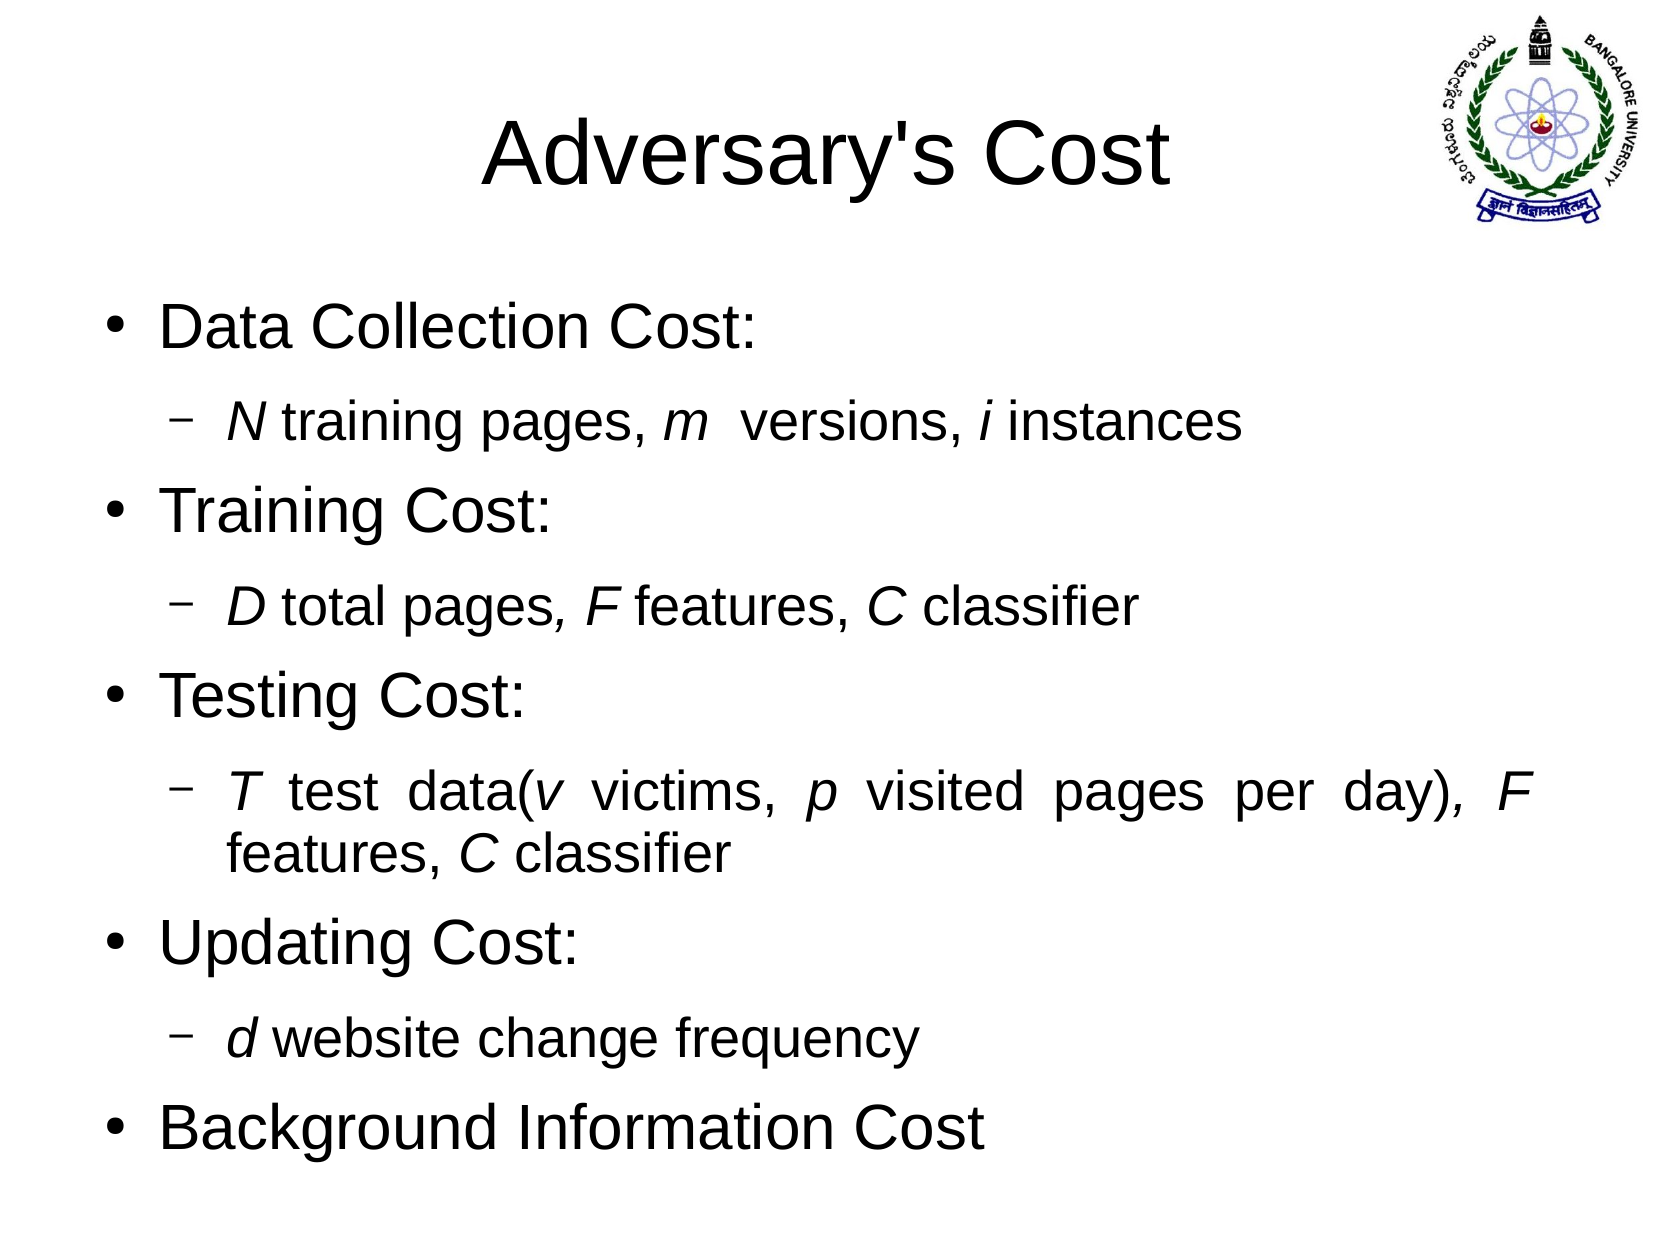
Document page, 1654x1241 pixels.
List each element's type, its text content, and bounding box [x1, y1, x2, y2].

picture [1425, 5, 1654, 231]
title Adversary's Cost [82, 49, 1571, 257]
list Data Collection Cost: N training pages, m versions, i instances Training Cost: D total pages, F features, C classifier Testing Cost: T test data(v victims, p visited pages per day), F features, C classifier Updating Cost: d website change frequency Background Information Cost [90, 290, 1531, 1171]
